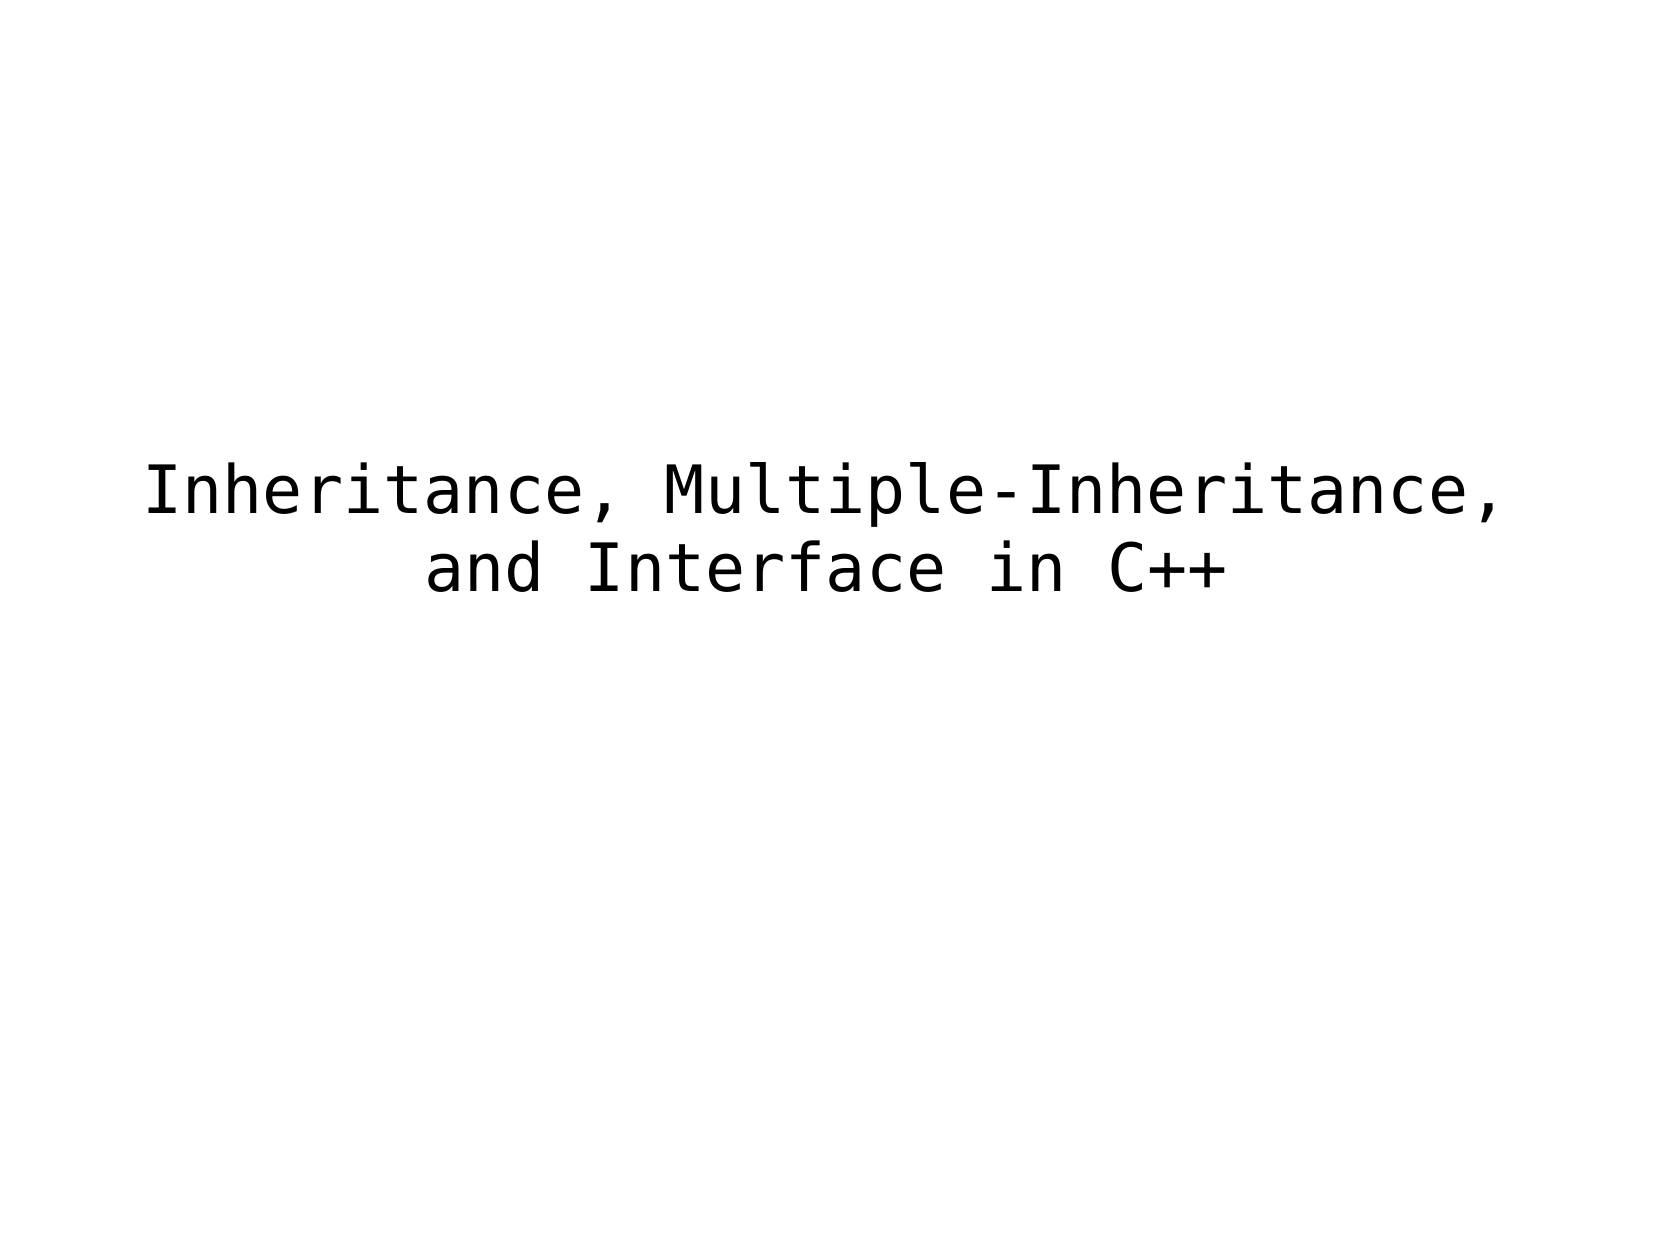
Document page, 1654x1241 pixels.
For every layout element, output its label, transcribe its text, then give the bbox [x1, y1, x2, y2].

subtitle Inheritance, Multiple-Inheritance, and Interface in C++ [82, 49, 1571, 1010]
